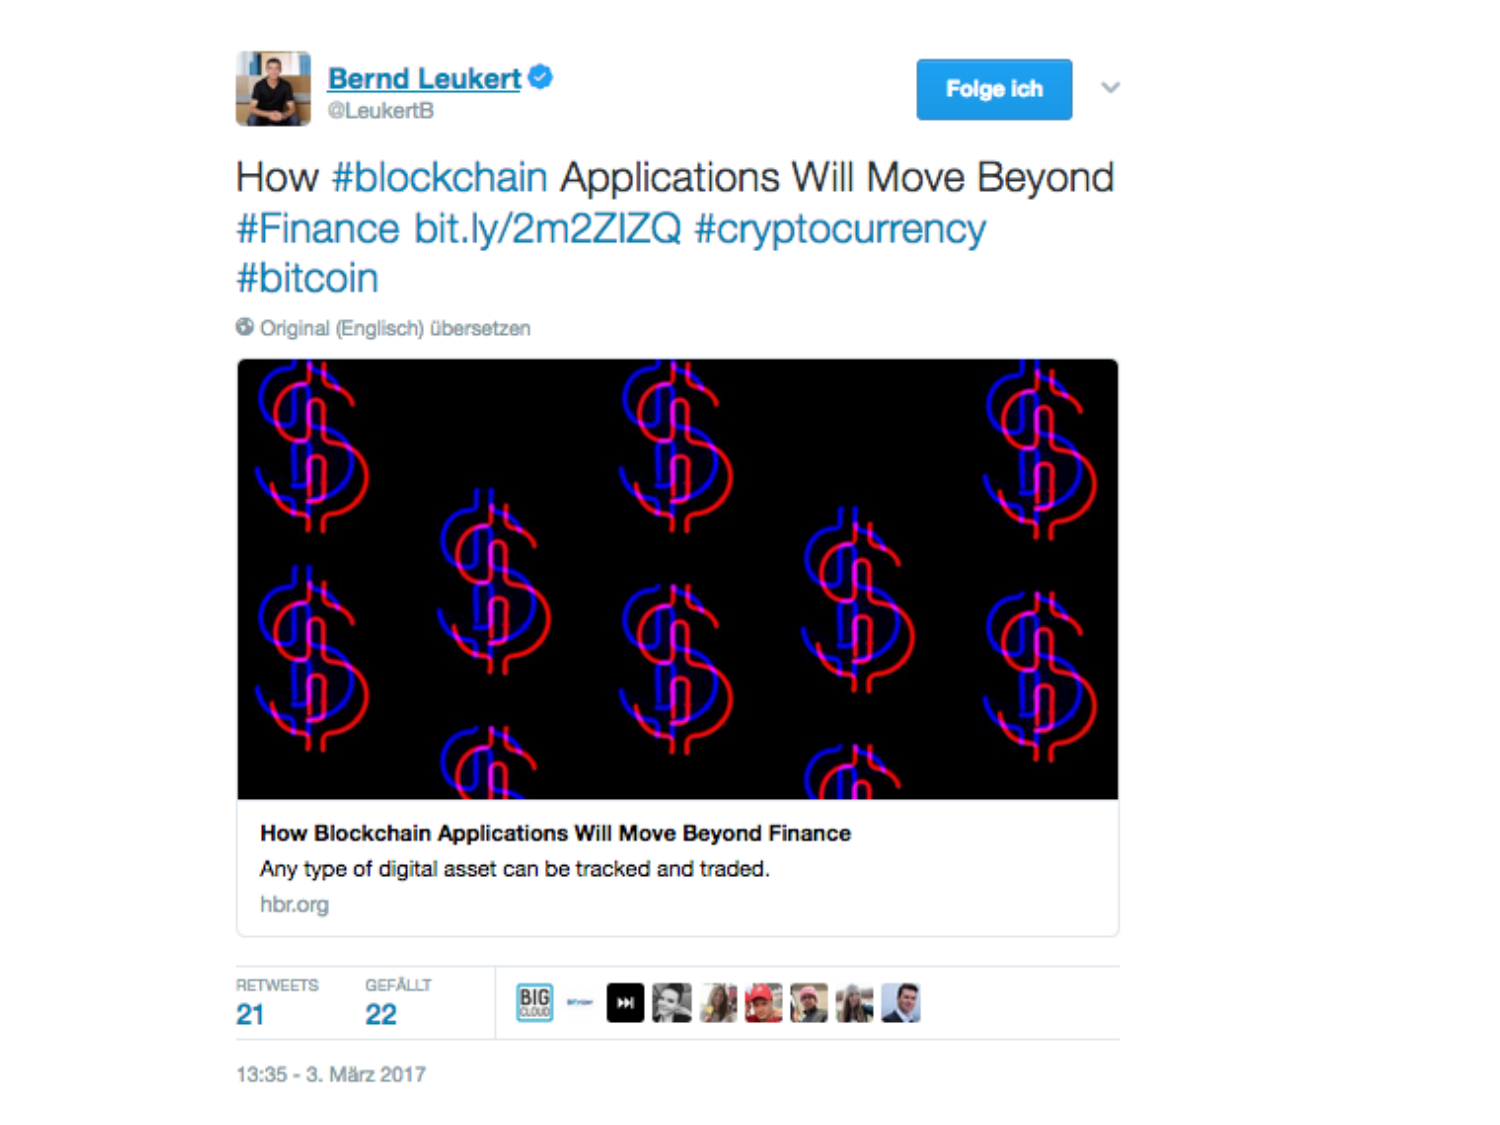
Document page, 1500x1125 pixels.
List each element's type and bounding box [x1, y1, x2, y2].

picture [187, 24, 1156, 1102]
